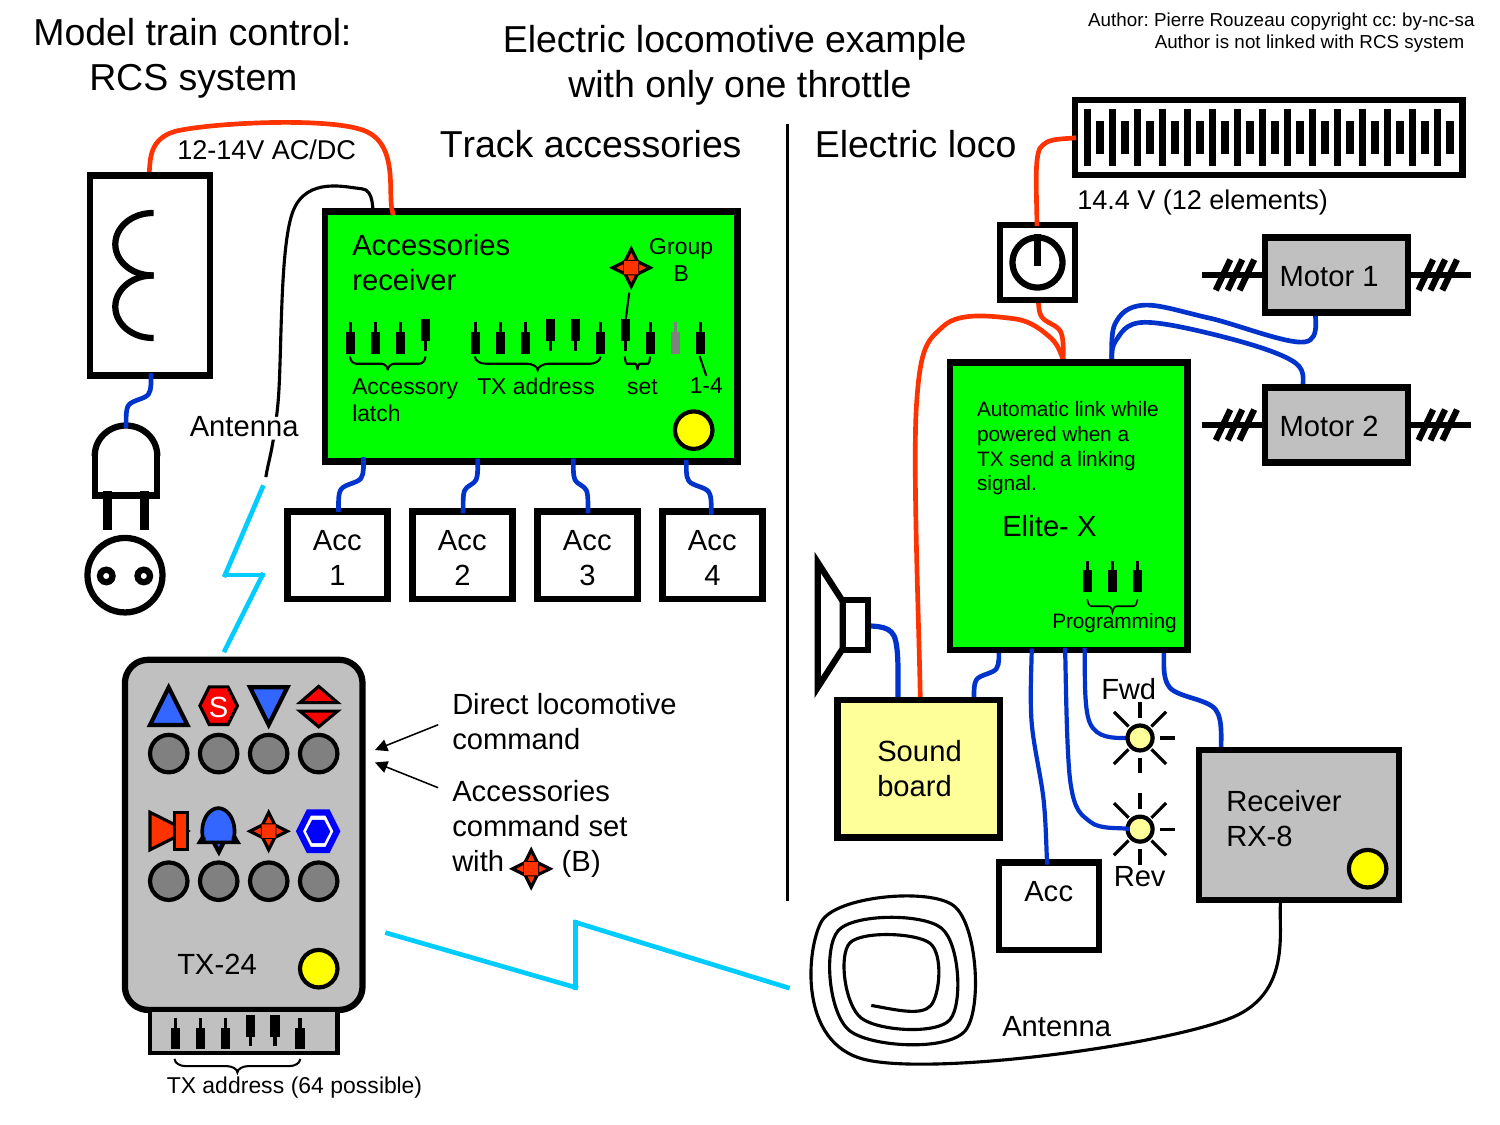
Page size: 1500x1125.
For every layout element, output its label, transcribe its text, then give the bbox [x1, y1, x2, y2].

text_box [124, 659, 363, 1054]
text_box S [187, 680, 250, 731]
text_box Receiver RX-8 [1211, 774, 1399, 861]
text_box 12-14V AC/DC [162, 124, 376, 173]
text_box TX address (64 possible) [179, 1062, 296, 1068]
text_box [999, 224, 1075, 300]
text_box [87, 537, 163, 613]
text_box [1264, 237, 1408, 249]
text_box 1-4 [675, 362, 751, 406]
text_box Electric loco [799, 112, 1051, 173]
text_box TX address set [488, 363, 688, 407]
text_box Automatic link while powered when a TX send a linking signal. [962, 387, 1176, 503]
text_box Electric loco [1039, 144, 1051, 173]
text_box TX-24 [162, 937, 301, 988]
text_box [1264, 301, 1408, 313]
text_box [846, 599, 868, 650]
text_box Motor 2 [1264, 399, 1444, 451]
text_box Acc 2 [412, 514, 513, 600]
text_box [324, 211, 738, 462]
text_box Author: Pierre Rouzeau copyright cc: by-nc-sa Author is not linked with RCS system [1050, 0, 1500, 63]
text_box Acc 1 [287, 514, 388, 600]
text_box [1127, 725, 1153, 751]
text_box Sound board [862, 724, 988, 811]
text_box [1264, 387, 1408, 399]
text_box [90, 175, 210, 376]
text_box Model train control: RCS system [18, 0, 413, 113]
text_box [949, 362, 1188, 650]
text_box Accessories command set with (B) [437, 765, 738, 886]
text_box [512, 849, 550, 888]
text_box Rev [1098, 849, 1187, 901]
text_box Fwd [1086, 662, 1175, 713]
text_box Electric locomotive example with only one throttle [488, 7, 982, 113]
text_box Antenna [174, 399, 326, 451]
text_box Accessory latch [337, 363, 488, 434]
text_box [1264, 451, 1408, 463]
text_box Programming [1037, 600, 1213, 641]
text_box Elite- X [987, 503, 1176, 604]
text_box Motor 1 [1264, 249, 1444, 301]
text_box [1127, 816, 1153, 842]
text_box Track accessories [425, 112, 776, 173]
text_box [1198, 750, 1399, 901]
text_box Acc 4 [662, 514, 763, 600]
text_box TX address (64 possible) [138, 1062, 451, 1106]
text_box [1074, 99, 1463, 175]
text_box Direct locomotive command [437, 677, 751, 763]
text_box Group B [624, 223, 738, 295]
text_box [837, 699, 1000, 838]
text_box Antenna [987, 999, 1150, 1051]
text_box Accessories receiver [337, 218, 601, 305]
text_box 14.4 V (12 elements) [1062, 174, 1363, 223]
text_box Acc [998, 865, 1099, 916]
text_box [998, 916, 1099, 950]
text_box Acc 3 [537, 514, 638, 600]
